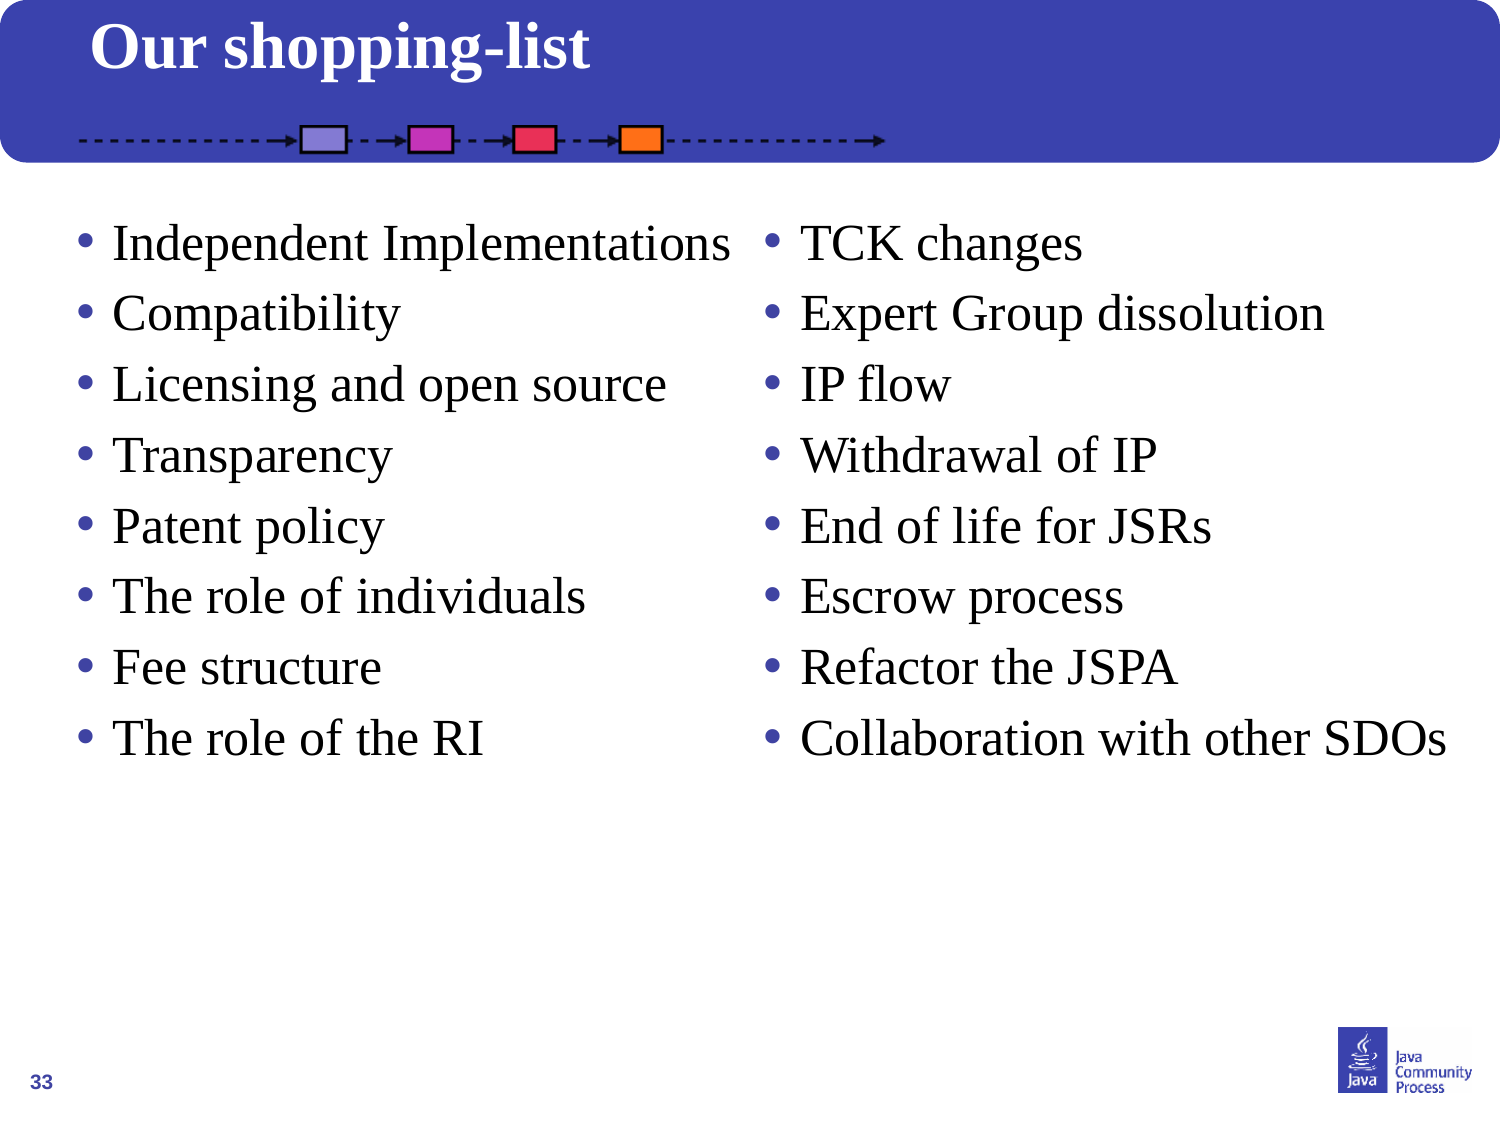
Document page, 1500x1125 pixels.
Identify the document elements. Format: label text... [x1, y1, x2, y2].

picture [1337, 1026, 1472, 1093]
picture [70, 125, 897, 156]
title Our shopping-list [75, 0, 1391, 143]
text_box Independent Implementations Compatibility Licensing and open source Transparency Patent policy The role of individuals Fee structure The role of the RI [74, 212, 738, 813]
text_box TCK changes Expert Group dissolution IP flow Withdrawal of IP End of life for JSRs Escrow process Refactor the JSPA Collaboration with other SDOs [762, 212, 1450, 800]
